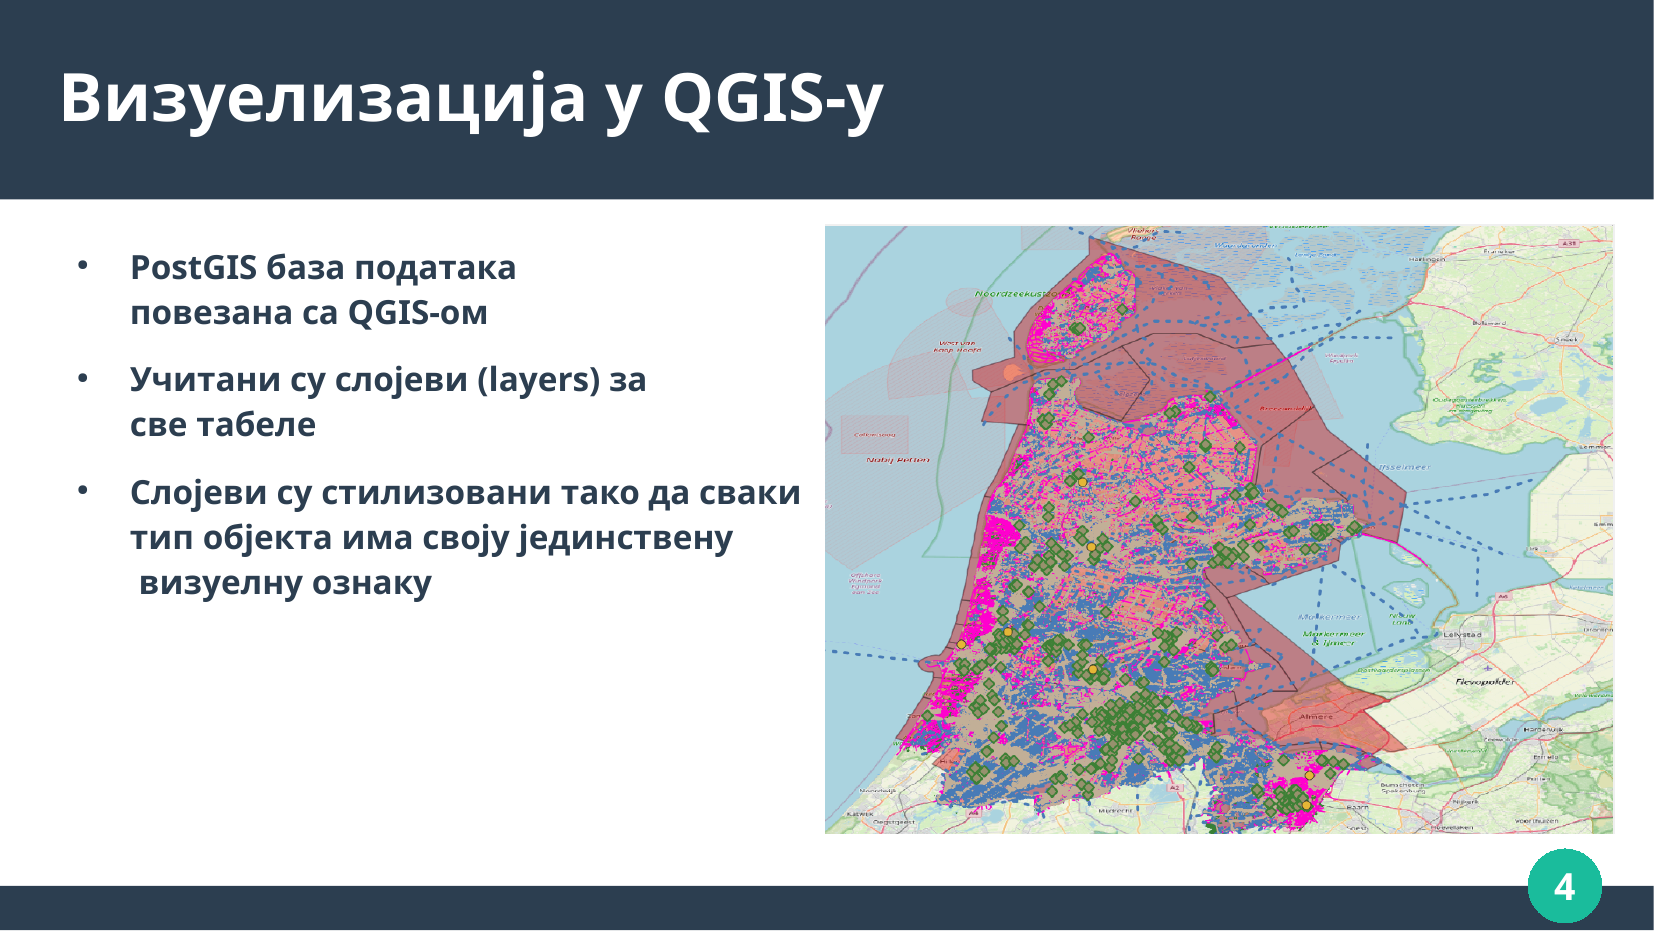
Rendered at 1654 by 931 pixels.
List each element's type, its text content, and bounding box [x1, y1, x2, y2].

title Визуелизација у QGIS-у [59, 37, 1595, 155]
list PostGIS база података повезана са QGIS-ом Учитани су слојеви (layers) за све табеле Слојеви су стилизовани тако да сваки тип објекта има своју јединствену визуелну ознаку [59, 243, 1595, 864]
picture [825, 224, 1615, 834]
